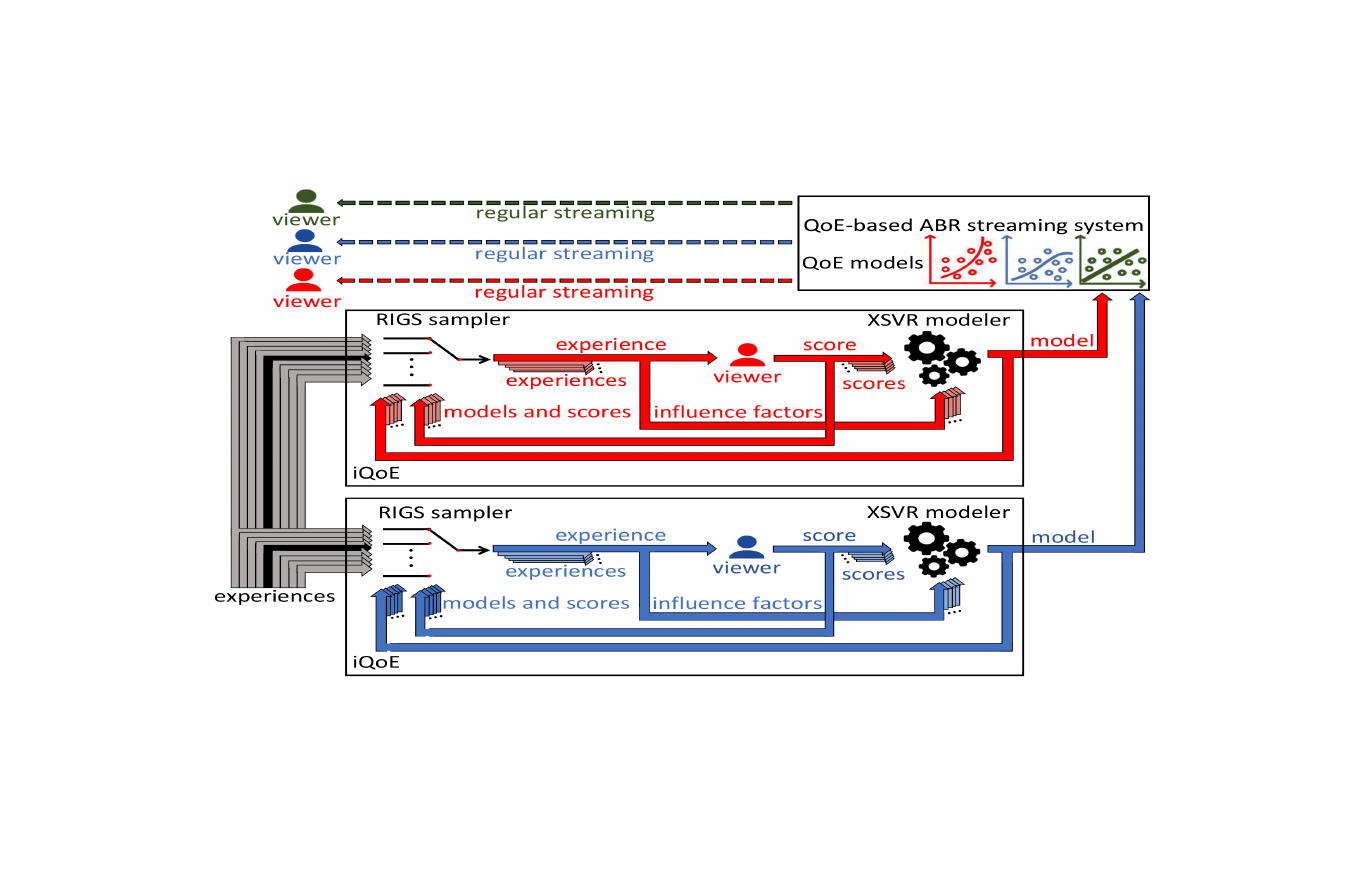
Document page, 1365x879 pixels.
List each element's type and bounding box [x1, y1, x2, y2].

picture [22, 0, 1365, 680]
